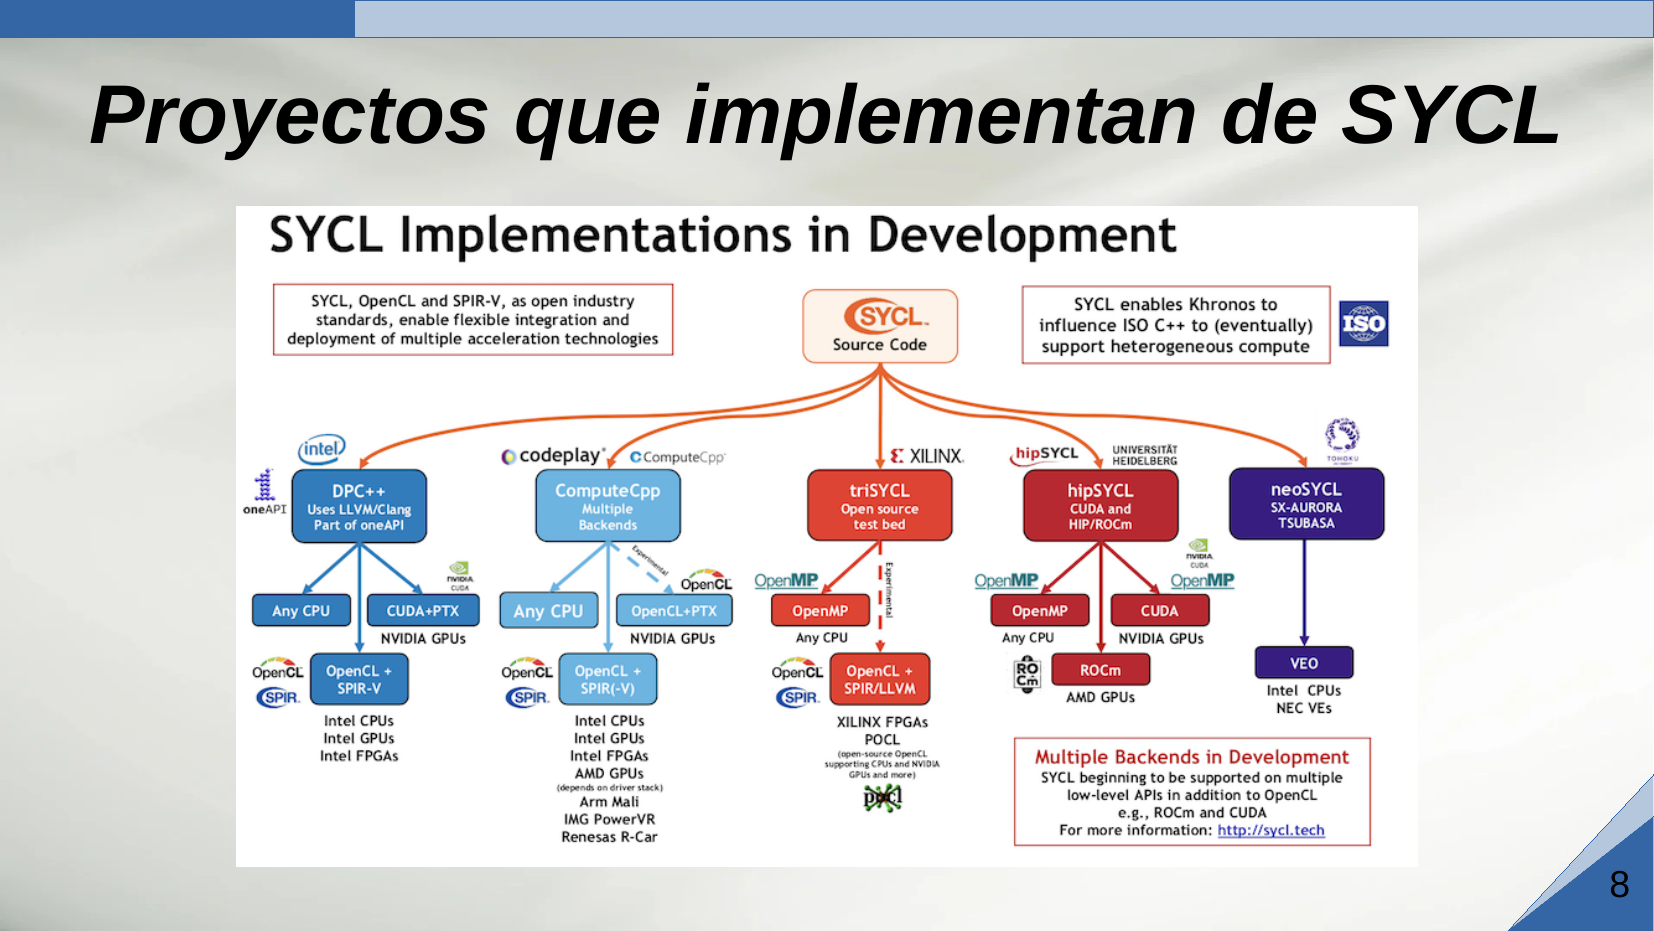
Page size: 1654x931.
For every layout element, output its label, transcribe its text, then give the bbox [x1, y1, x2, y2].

picture [0, 38, 1654, 931]
text_box <número> [1594, 856, 1654, 927]
title Proyectos que implementan de SYCL [82, 37, 1571, 193]
text_box [0, 0, 1654, 38]
text_box [1507, 773, 1654, 931]
